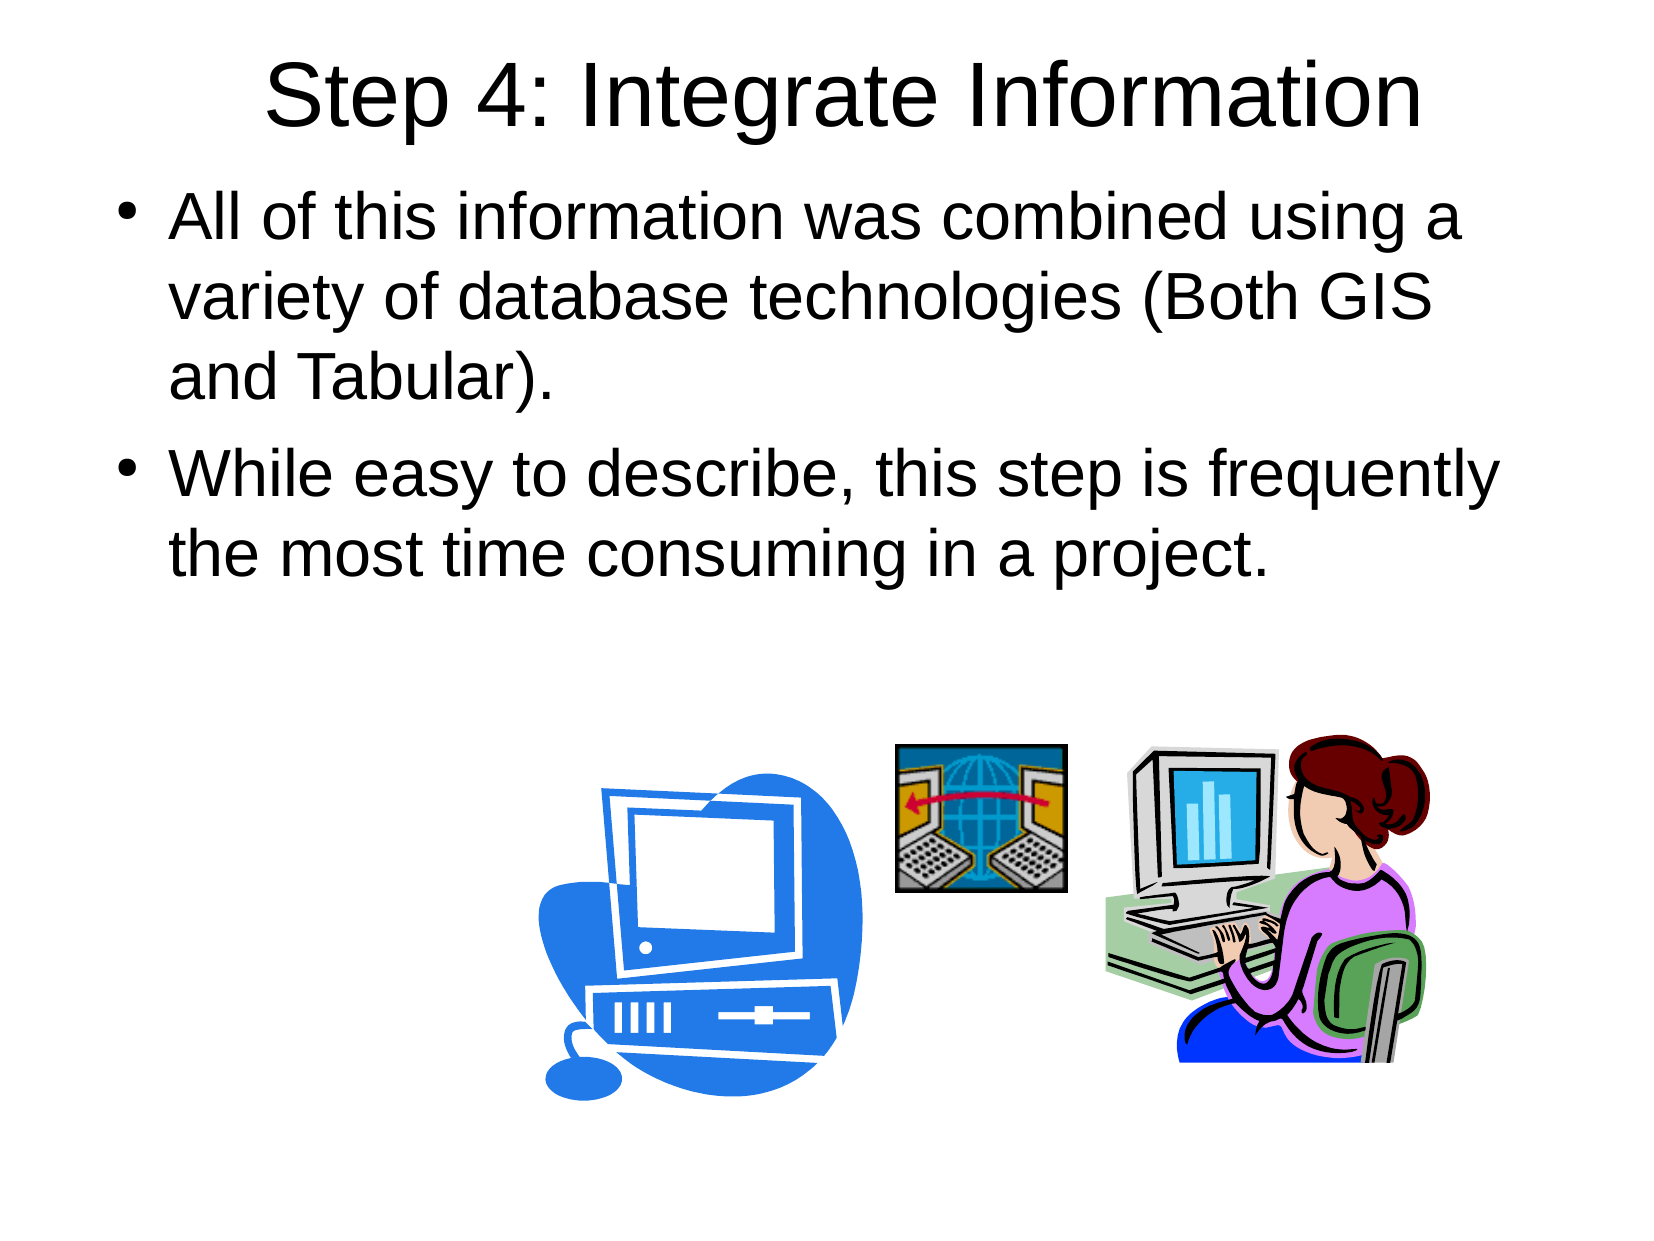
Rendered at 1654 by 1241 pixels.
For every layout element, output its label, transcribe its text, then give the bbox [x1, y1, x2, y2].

title Step 4: Integrate Information [82, 0, 1571, 165]
picture [537, 771, 871, 1101]
picture [895, 744, 1068, 893]
picture [1105, 734, 1431, 1066]
list All of this information was combined using a variety of database technologies (Both GIS and Tabular). While easy to describe, this step is frequently the most time consuming in a project. [82, 165, 1571, 984]
